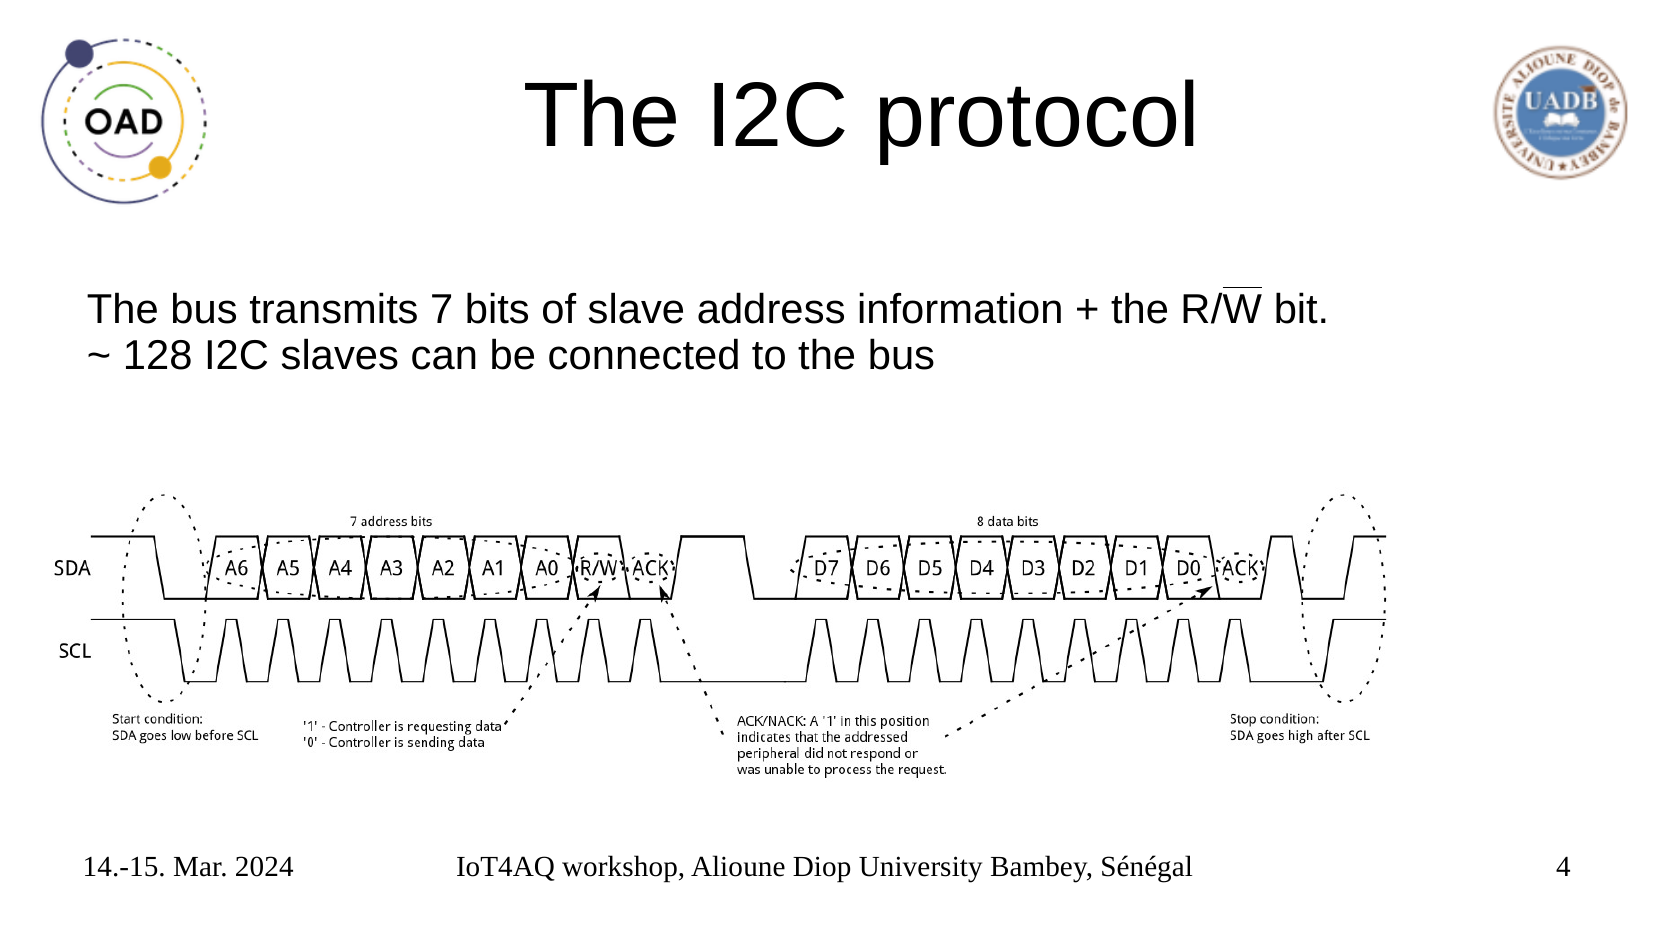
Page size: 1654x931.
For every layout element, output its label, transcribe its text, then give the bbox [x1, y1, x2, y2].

picture [0, 24, 242, 225]
title The I2C protocol [278, 37, 1446, 193]
picture [43, 487, 86, 788]
picture [1482, 37, 1641, 188]
list The bus transmits 7 bits of slave address information + the R/W bit. ~ 128 I2C slaves can be connected to the bus [86, 285, 1576, 826]
